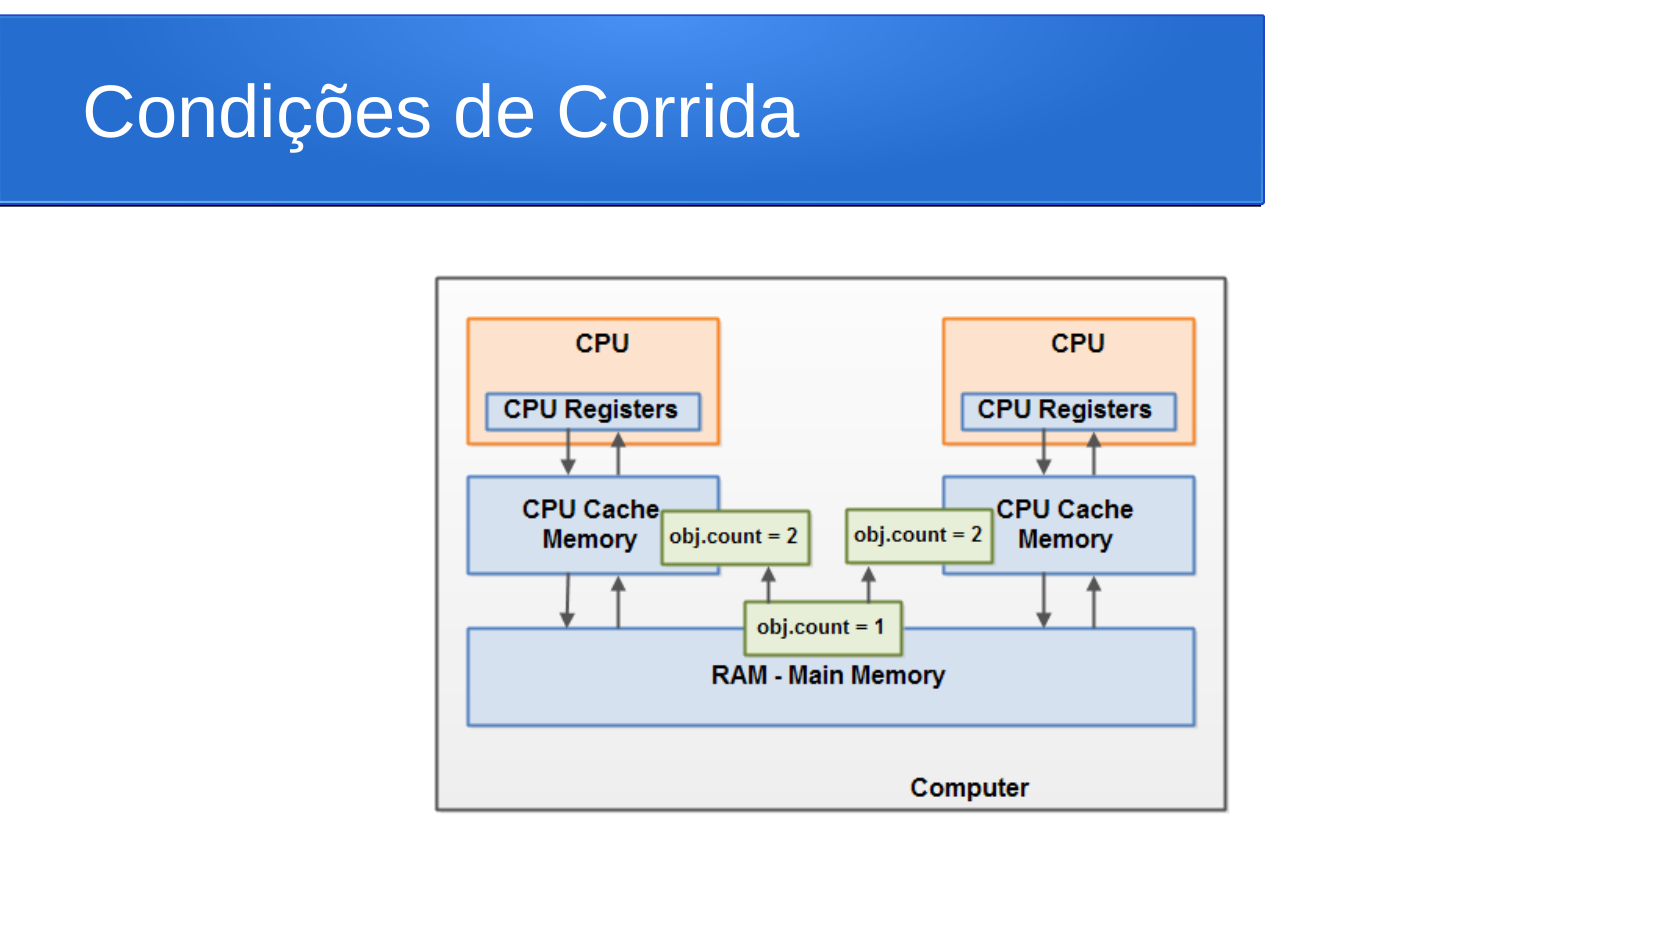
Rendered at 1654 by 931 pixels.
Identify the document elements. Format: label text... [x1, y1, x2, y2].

picture [405, 251, 1253, 836]
title Condições de Corrida [82, 35, 1235, 189]
